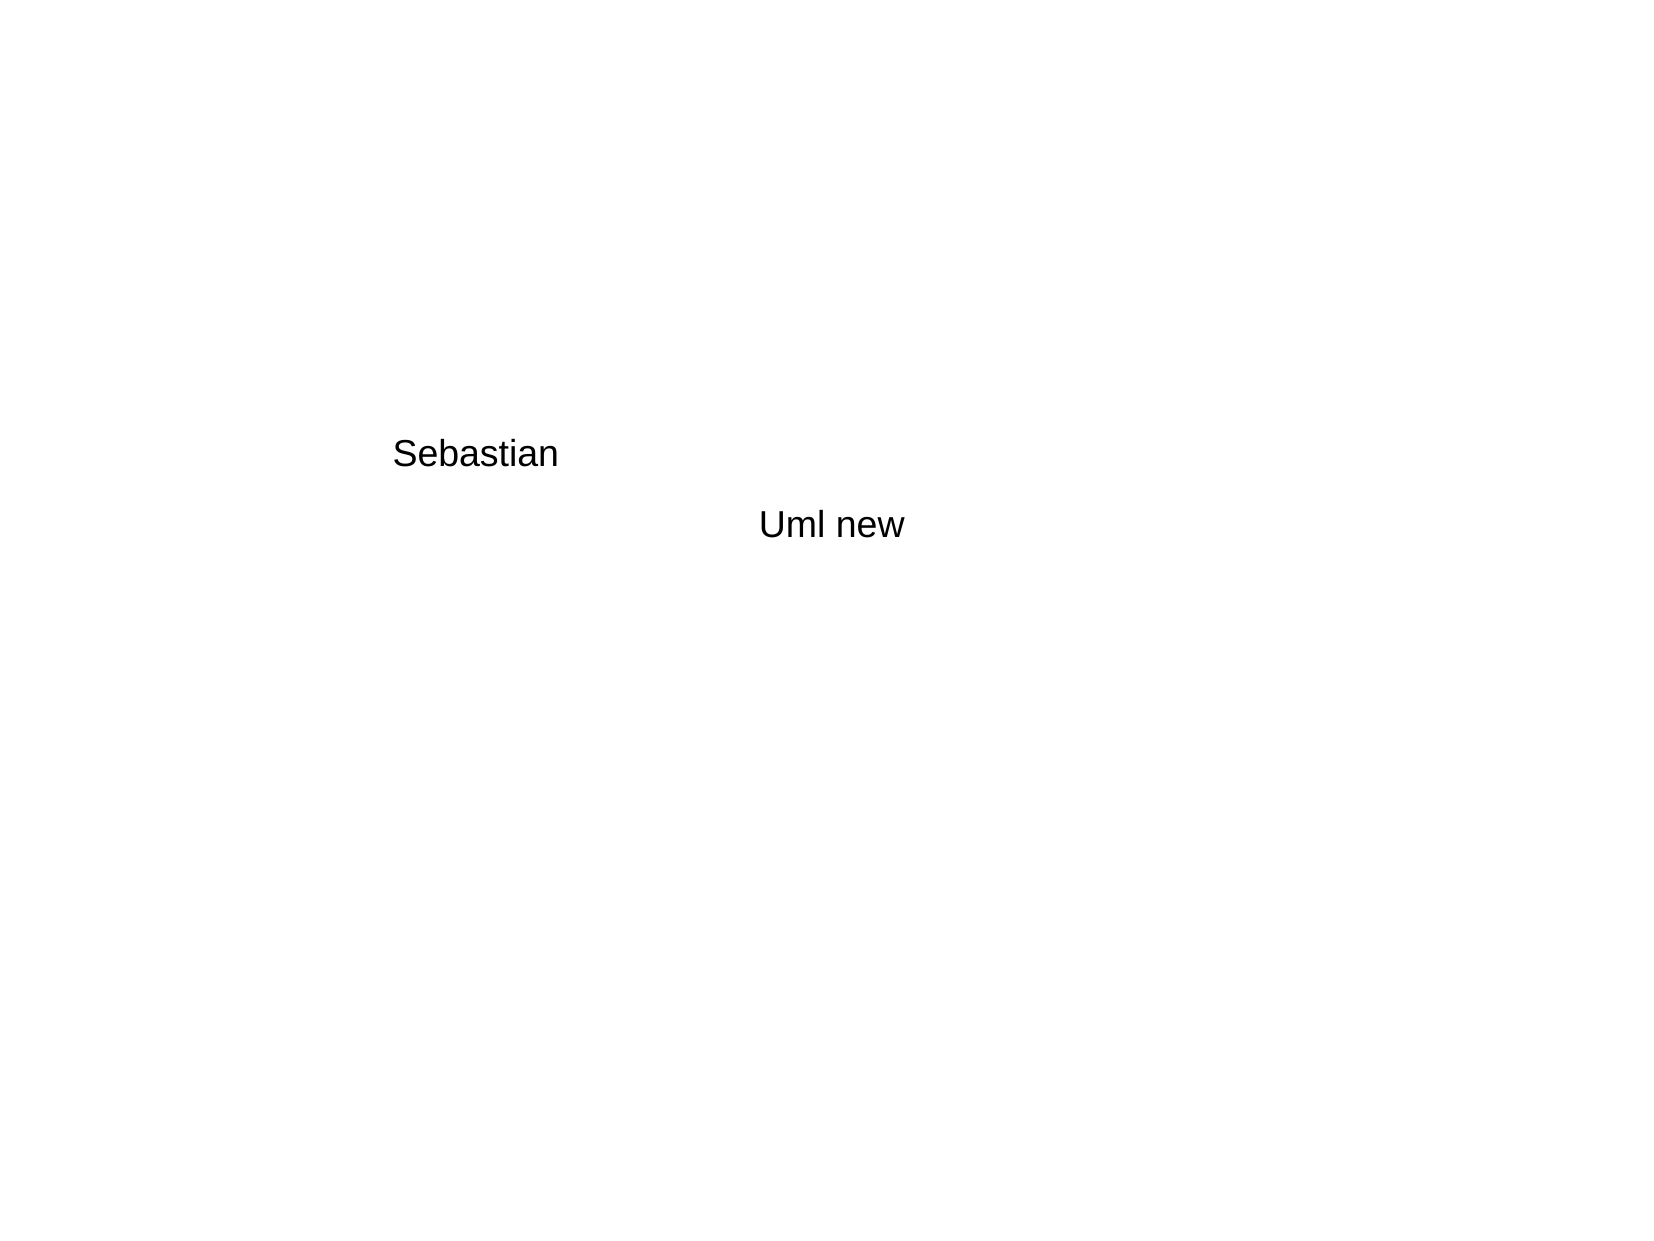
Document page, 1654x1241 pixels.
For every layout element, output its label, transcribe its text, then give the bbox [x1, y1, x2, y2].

text_box Uml new [744, 496, 920, 553]
text_box Sebastian [377, 425, 575, 483]
